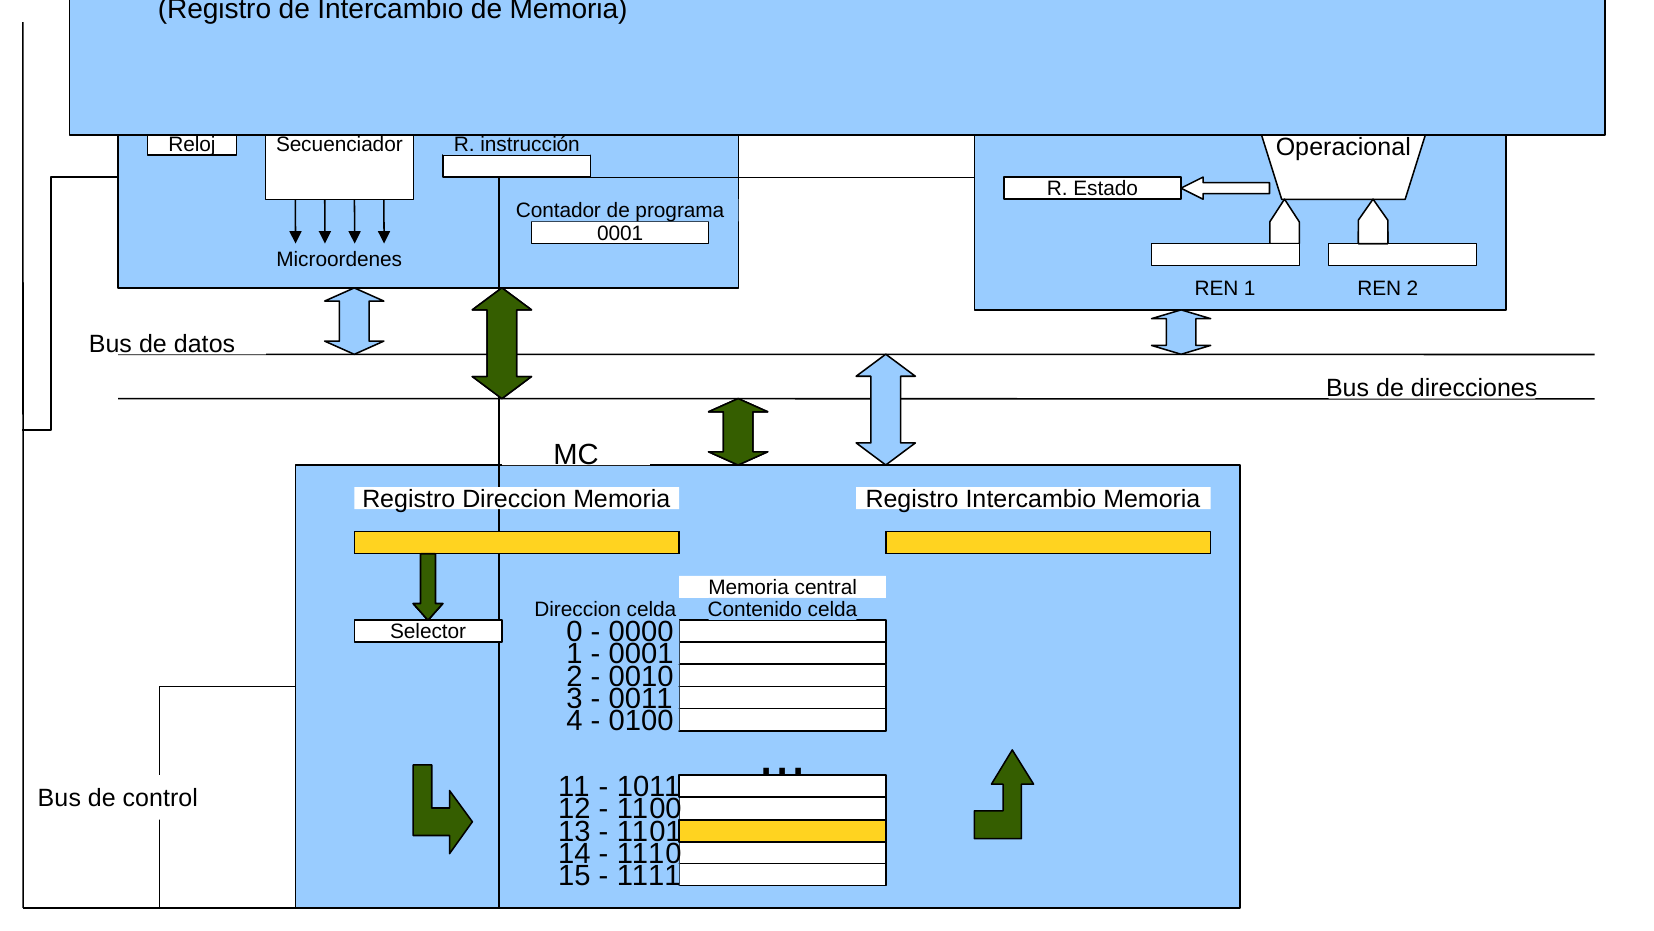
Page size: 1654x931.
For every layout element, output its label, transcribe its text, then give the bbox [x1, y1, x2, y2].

text_box 0 - 0000 [560, 620, 680, 642]
text_box Selector [354, 620, 503, 643]
text_box 14 - 1110 [560, 841, 680, 863]
text_box Circuito Operacional [1261, 136, 1426, 200]
text_box FASE DE EJECUCIÓN 1) Se transfiere la instrucción del primer operando desde el registro de instrucción al RDM (Registro Dirección de Memoria) 2) El selector extrae de la memoria dicho dato depositándolo en el RIM (Registro de Intercambio de Memoria) [69, 0, 1606, 136]
text_box Direccion celda [531, 597, 680, 620]
text_box Bus de datos [59, 332, 266, 355]
text_box 12 - 1100 [560, 797, 680, 819]
text_box Contenido celda [708, 597, 857, 620]
text_box Bus de direcciones [1328, 376, 1536, 399]
text_box 11 - 1011 [560, 775, 679, 797]
text_box Bus de control [29, 775, 207, 820]
text_box 2 - 0010 [560, 664, 680, 686]
text_box Reloj [147, 136, 237, 155]
text_box [974, 136, 1507, 355]
text_box 3 - 0011 [560, 686, 680, 708]
text_box Memoria central [679, 575, 886, 598]
text_box Microordenes [265, 248, 414, 271]
text_box R. Estado [1003, 177, 1181, 200]
text_box Registro Intercambio Memoria [856, 487, 1211, 510]
text_box Contador de programa [502, 199, 739, 222]
text_box 15 - 1111 [560, 863, 680, 886]
text_box Registro Direccion Memoria [354, 487, 680, 510]
text_box [295, 354, 1241, 908]
text_box 0001 [531, 222, 709, 244]
text_box 1 - 0001 [560, 642, 680, 664]
text_box Secuenciador [265, 136, 414, 200]
text_box 13 - 1101 [560, 819, 679, 841]
text_box R. instrucción [442, 136, 591, 155]
text_box 4 - 0100 [560, 708, 680, 731]
text_box [118, 136, 739, 399]
text_box MC [502, 442, 650, 466]
